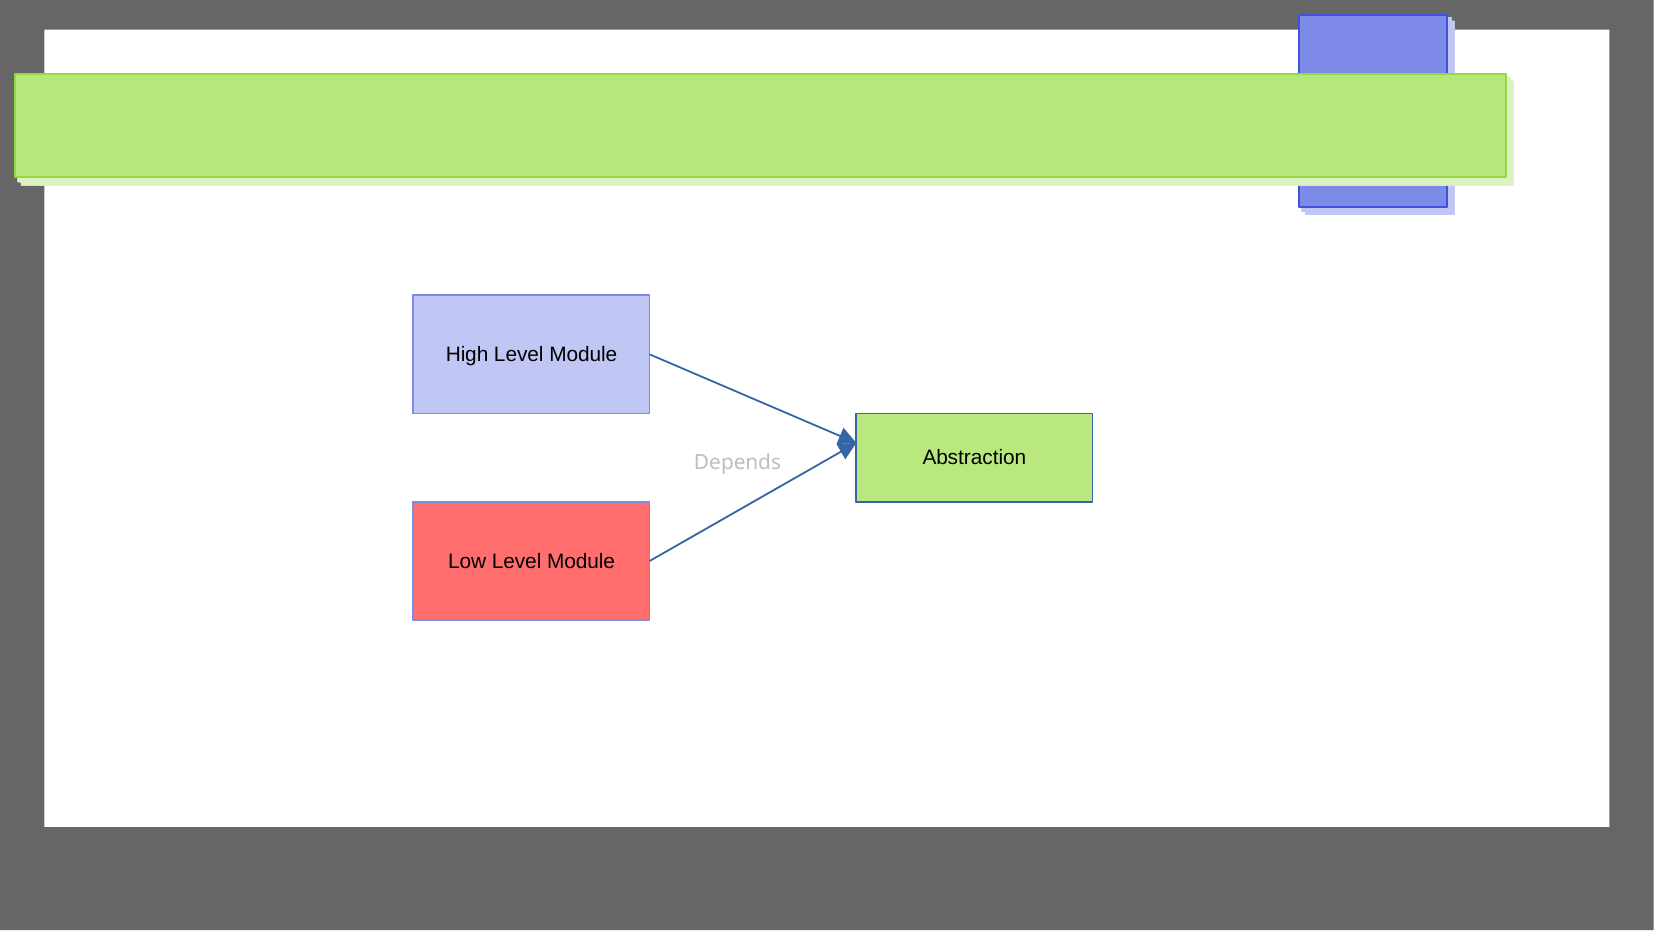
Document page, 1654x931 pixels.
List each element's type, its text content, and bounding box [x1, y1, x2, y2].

text_box Low Level Module [413, 501, 650, 621]
text_box High Level Module [413, 295, 650, 414]
text_box Abstraction [856, 413, 1093, 502]
text_box Depends [679, 440, 947, 473]
